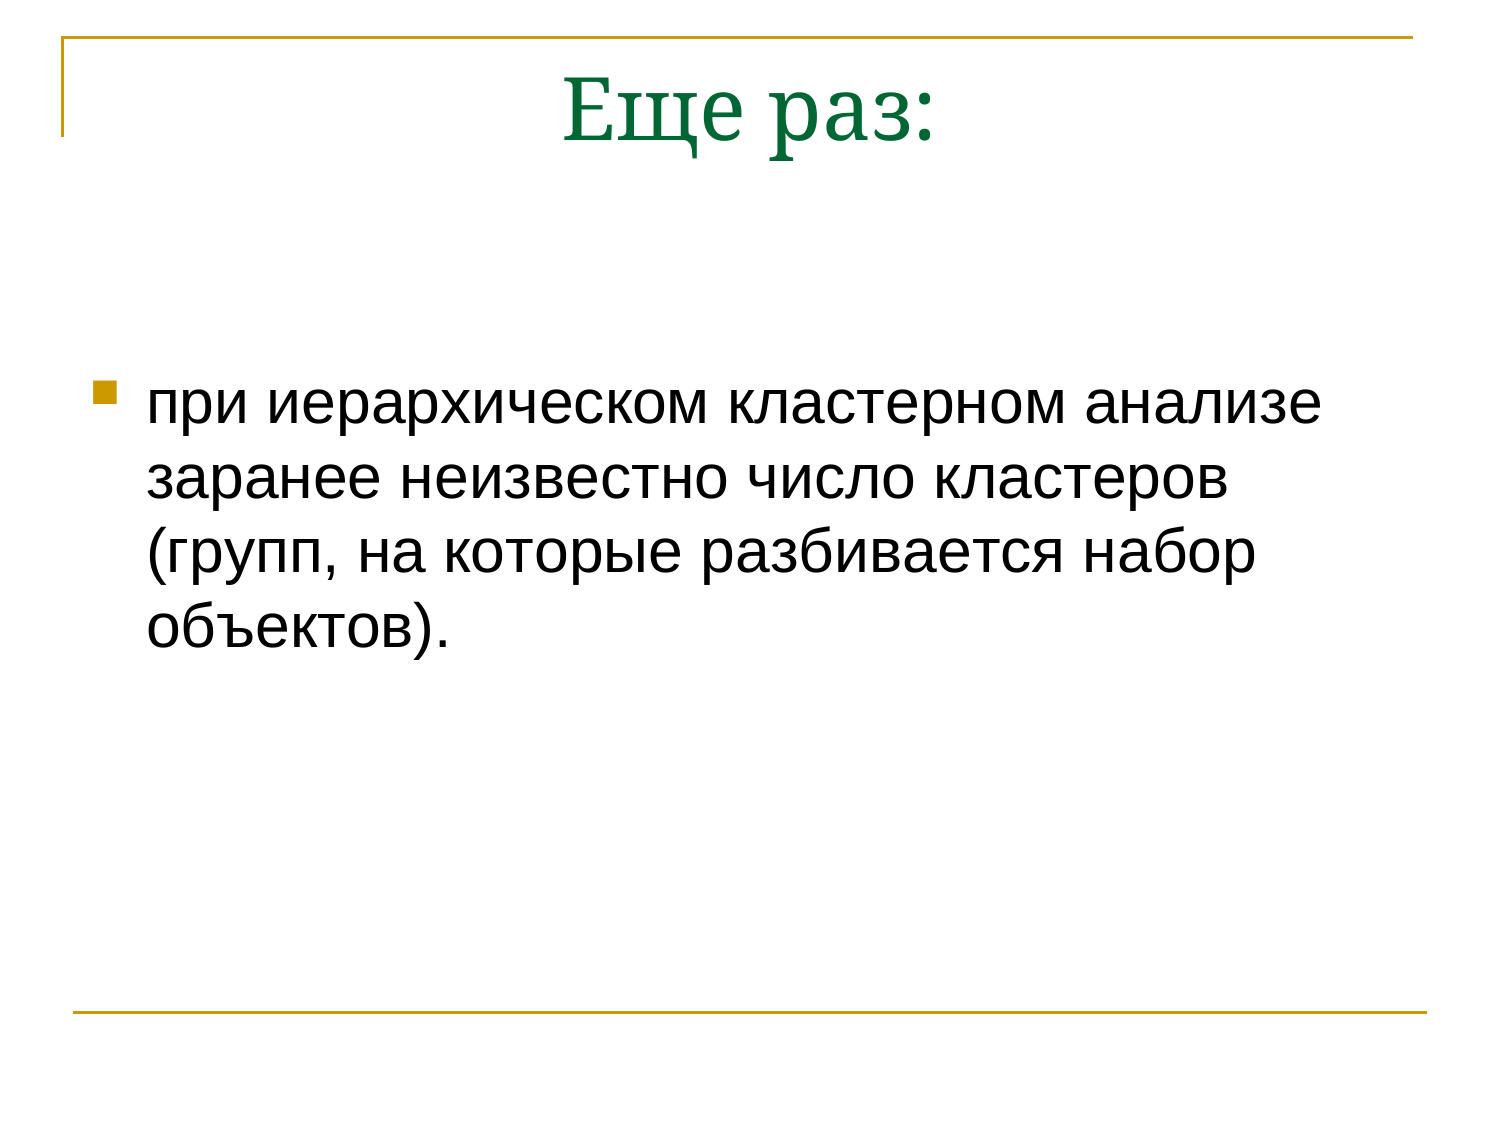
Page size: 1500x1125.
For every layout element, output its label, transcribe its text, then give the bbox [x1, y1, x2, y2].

title Еще раз: [75, 45, 1426, 233]
list при иерархическом кластерном анализе заранее неизвестно число кластеров (групп, на которые разбивается набор объектов). [75, 262, 1426, 1006]
